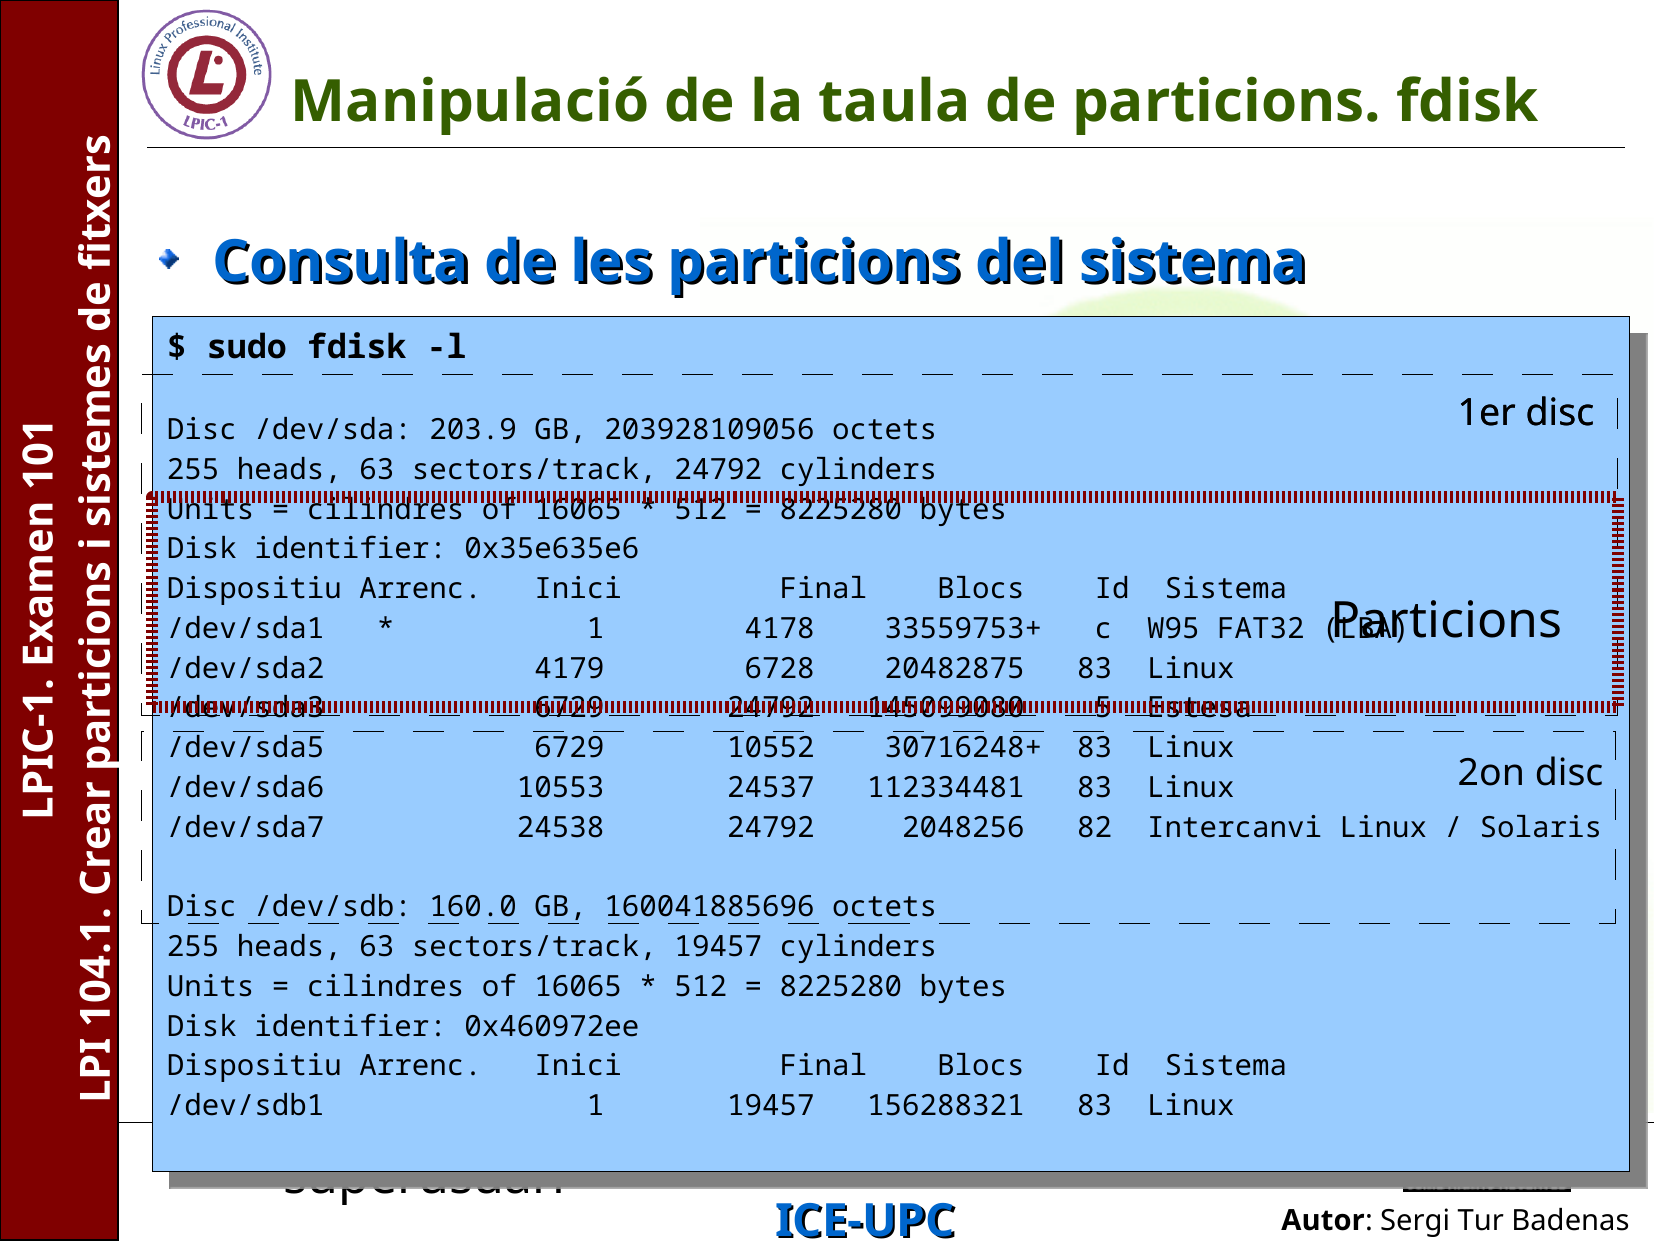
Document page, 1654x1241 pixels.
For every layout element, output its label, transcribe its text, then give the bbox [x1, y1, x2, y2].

text_box 2on disc [1442, 737, 1612, 802]
picture [700, 217, 1654, 1113]
text_box 1er disc [1442, 377, 1604, 442]
title Manipulació de la taula de particions. fdisk [212, 56, 1617, 141]
list Consulta de les particions del sistema Tot i ser una ordre de superusuari (carpeta /sbin) es pot utilitzar en mode consulta. Sempre però cal ser superusuari [141, 219, 1630, 715]
text_box $ sudo fdisk -l Disc /dev/sda: 203.9 GB, 203928109056 octets 255 heads, 63 sectors/track, 24792 cylinders Units = cilindres of 16065 * 512 = 8225280 bytes Disk identifier: 0x35e635e6 Dispositiu Arrenc. Inici Final Blocs Id Sistema /dev/sda1 * 1 4178 33559753+ c W95 FAT32 (LBA) /dev/sda2 4179 6728 20482875 83 Linux /dev/sda3 6729 24792 145099080 5 Estesa /dev/sda5 6729 10552 30716248+ 83 Linux /dev/sda6 10553 24537 112334481 83 Linux /dev/sda7 24538 24792 2048256 82 Intercanvi Linux / Solaris Disc /dev/sdb: 160.0 GB, 160041885696 octets 255 heads, 63 sectors/track, 19457 cylinders Units = cilindres of 16065 * 512 = 8225280 bytes Disk identifier: 0x460972ee Dispositiu Arrenc. Inici Final Blocs Id Sistema /dev/sdb1 1 19457 156288321 83 Linux [152, 316, 1630, 949]
text_box Particions [1315, 576, 1565, 657]
picture [135, 5, 277, 142]
